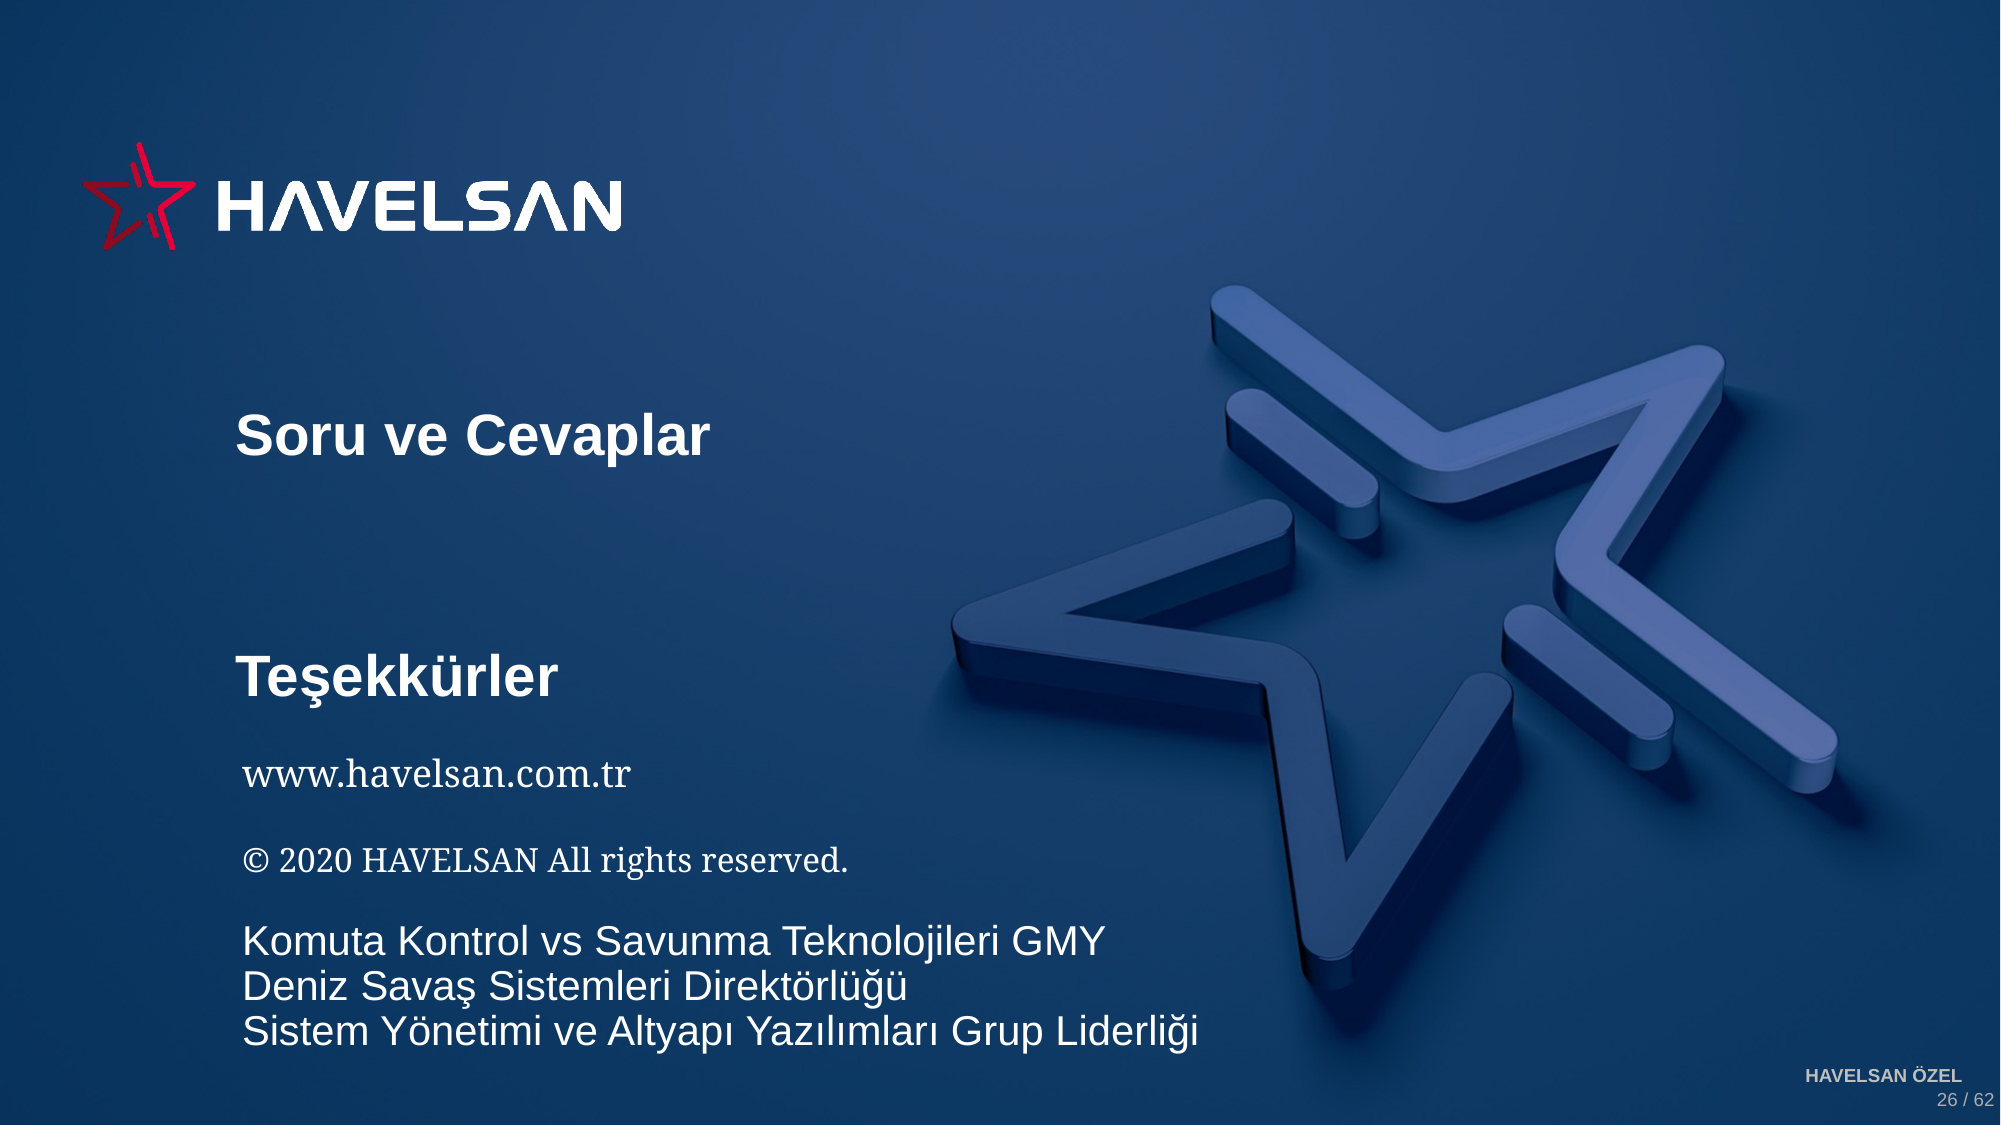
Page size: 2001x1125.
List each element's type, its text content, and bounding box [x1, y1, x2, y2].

text_box Soru ve Cevaplar [220, 360, 1192, 513]
text_box HAVELSAN ÖZEL [1790, 1056, 1978, 1125]
text_box www.havelsan.com.tr © 2020 HAVELSAN All rights reserved. Komuta Kontrol vs Savunma Teknolojileri GMY Deniz Savaş Sistemleri Direktörlüğü Sistem Yönetimi ve Altyapı Yazılımları Grup Liderliği [227, 742, 1238, 1062]
picture [0, 0, 2001, 1125]
text_box Teşekkürler [220, 601, 1192, 754]
